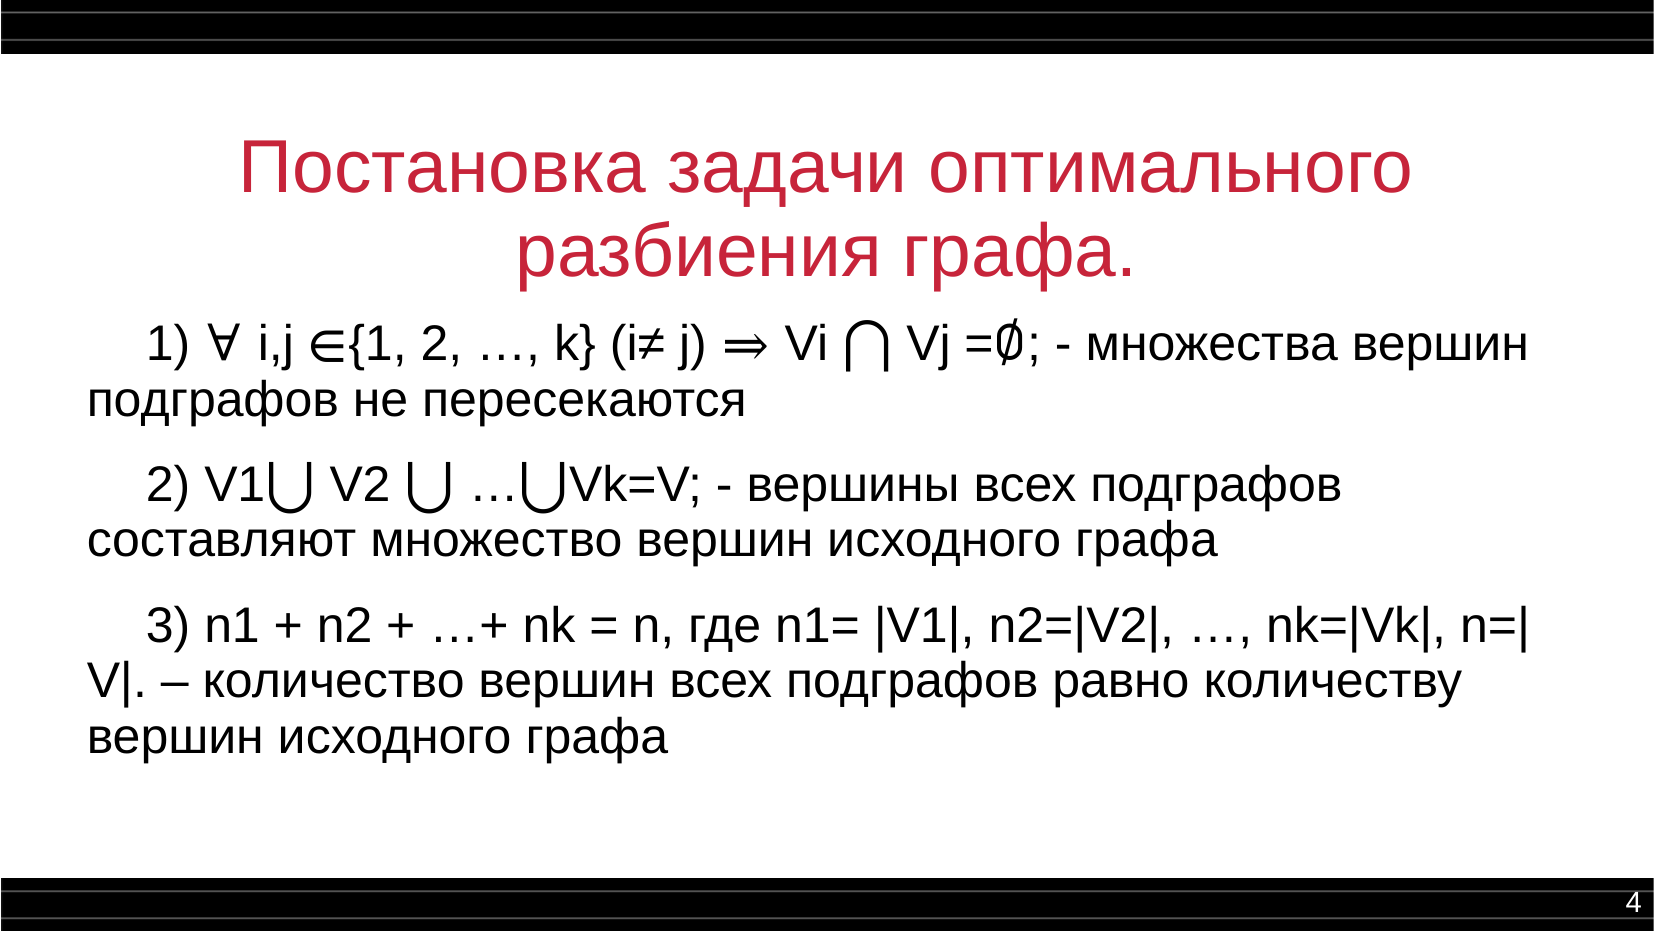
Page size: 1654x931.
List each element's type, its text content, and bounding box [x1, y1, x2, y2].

title Постановка задачи оптимального разбиения графа. [82, 21, 1571, 293]
list 1) ∀ i,j ∈{1, 2, …, k} (i≠ j) ⇒ Vi ⋂ Vj =∅; - множества вершин подграфов не пересекаются 2) V1⋃ V2 ⋃ …⋃Vk=V; - вершины всех подграфов составляют множество вершин исходного графа 3) n1 + n2 + …+ nk = n, где n1= |V1|, n2=|V2|, …, nk=|Vk|, n=|V|. – количество вершин всех подграфов равно количеству вершин исходного графа [86, 315, 1576, 821]
picture [1, 878, 1654, 931]
picture [1, 0, 1654, 54]
